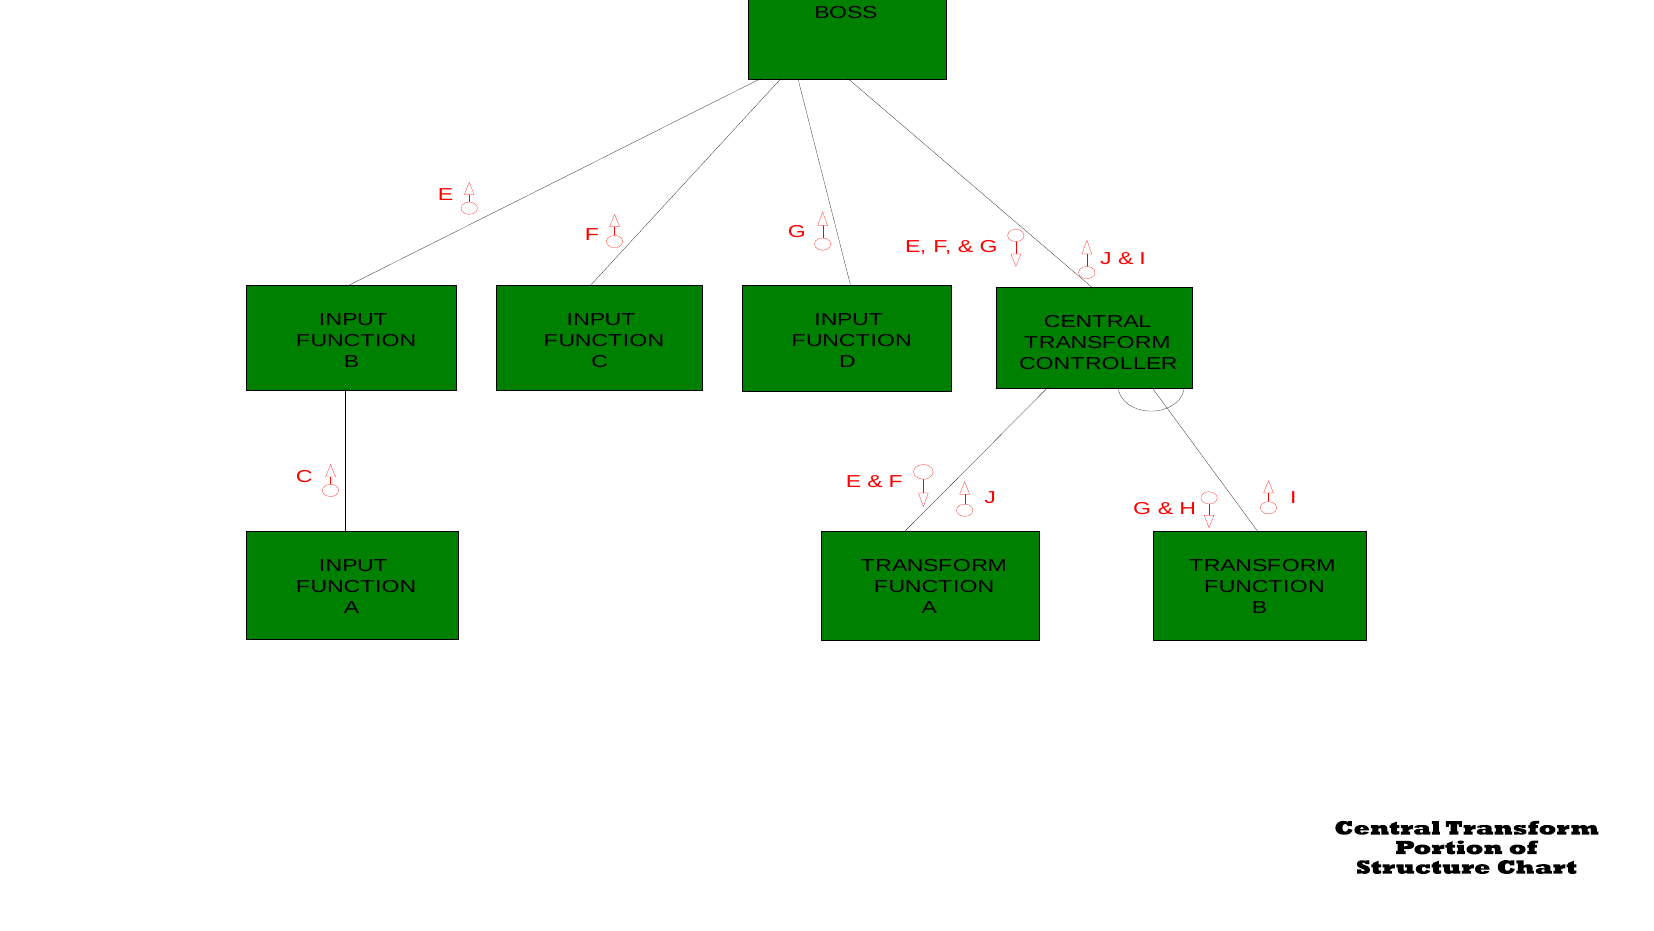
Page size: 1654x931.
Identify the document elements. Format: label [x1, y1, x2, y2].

chart [206, 0, 1406, 670]
chart [1335, 775, 1599, 920]
